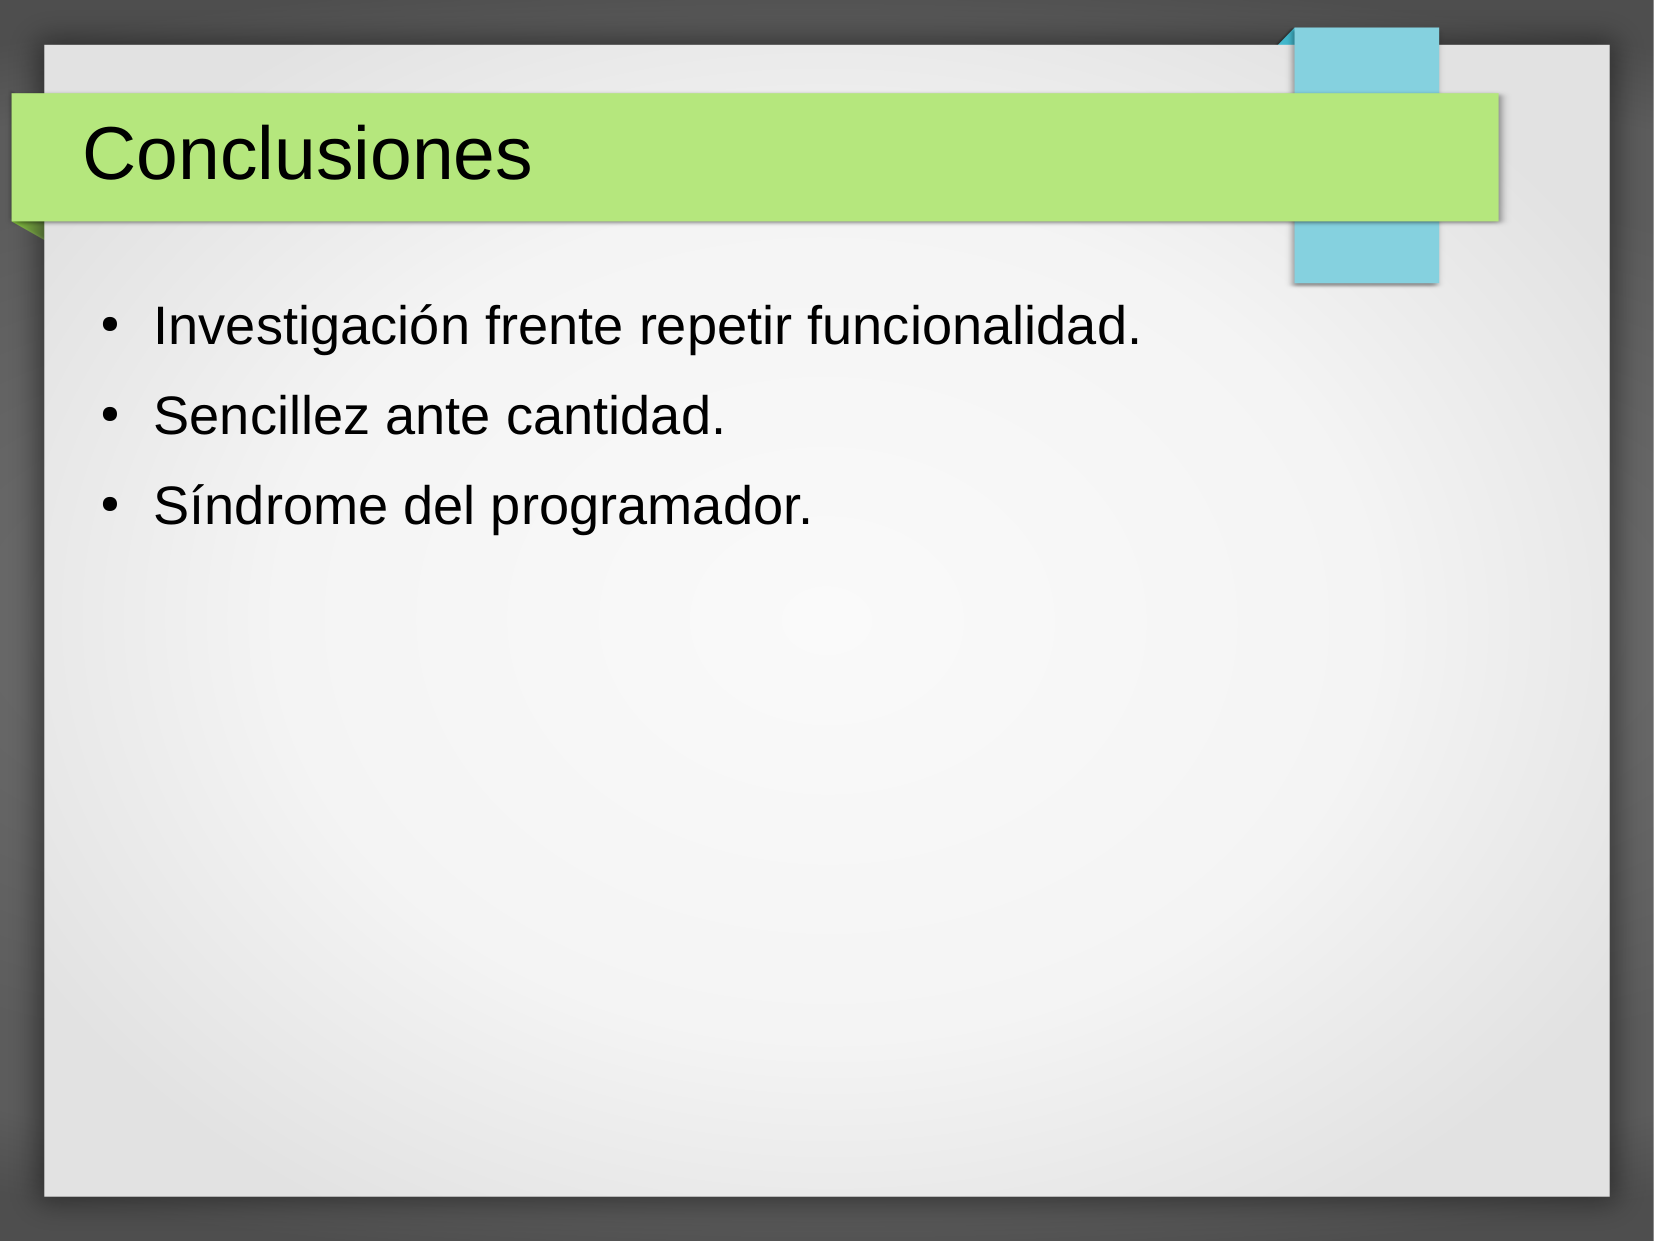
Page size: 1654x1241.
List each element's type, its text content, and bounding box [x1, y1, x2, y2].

picture [0, 0, 1654, 1241]
title Conclusiones [82, 94, 1264, 213]
list Investigación frente repetir funcionalidad. Sencillez ante cantidad. Síndrome del programador. [82, 295, 1571, 1015]
